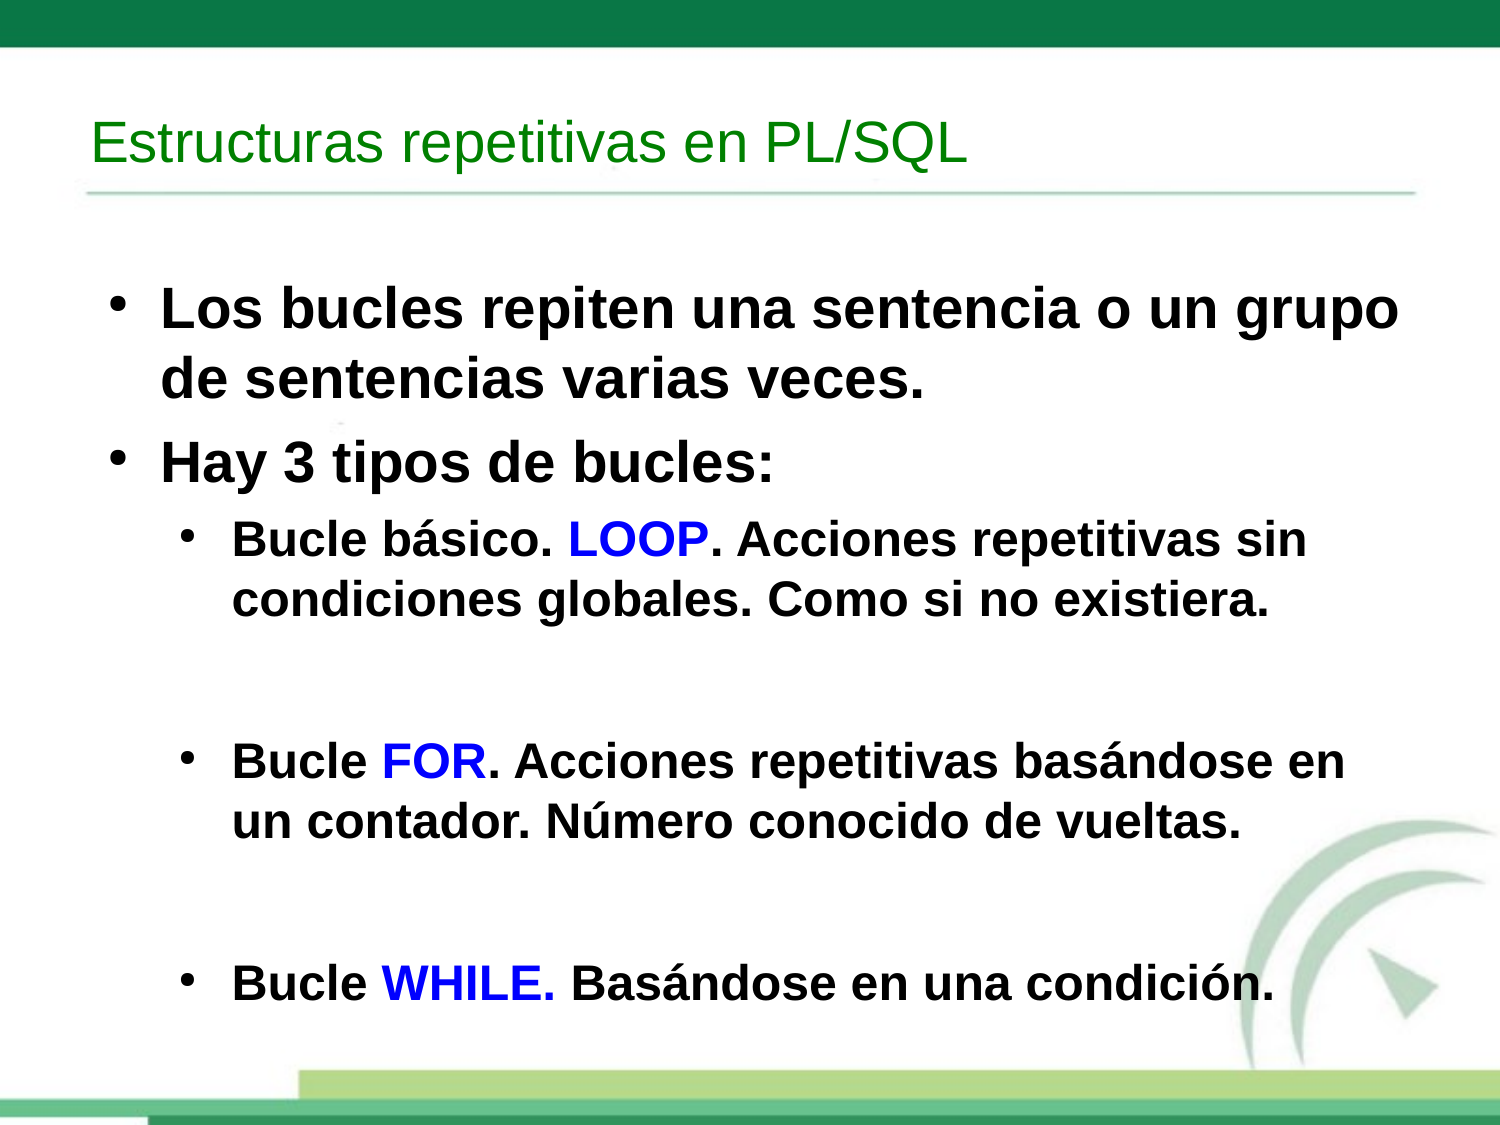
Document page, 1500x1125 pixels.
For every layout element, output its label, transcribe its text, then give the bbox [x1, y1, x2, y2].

picture [0, 0, 1500, 1125]
list Los bucles repiten una sentencia o un grupo de sentencias varias veces. Hay 3 tipos de bucles: Bucle básico. LOOP. Acciones repetitivas sin condiciones globales. Como si no existiera. Bucle FOR. Acciones repetitivas basándose en un contador. Número conocido de vueltas. Bucle WHILE. Basándose en una condición. [75, 262, 1426, 1019]
title Estructuras repetitivas en PL/SQL [75, 45, 1426, 233]
